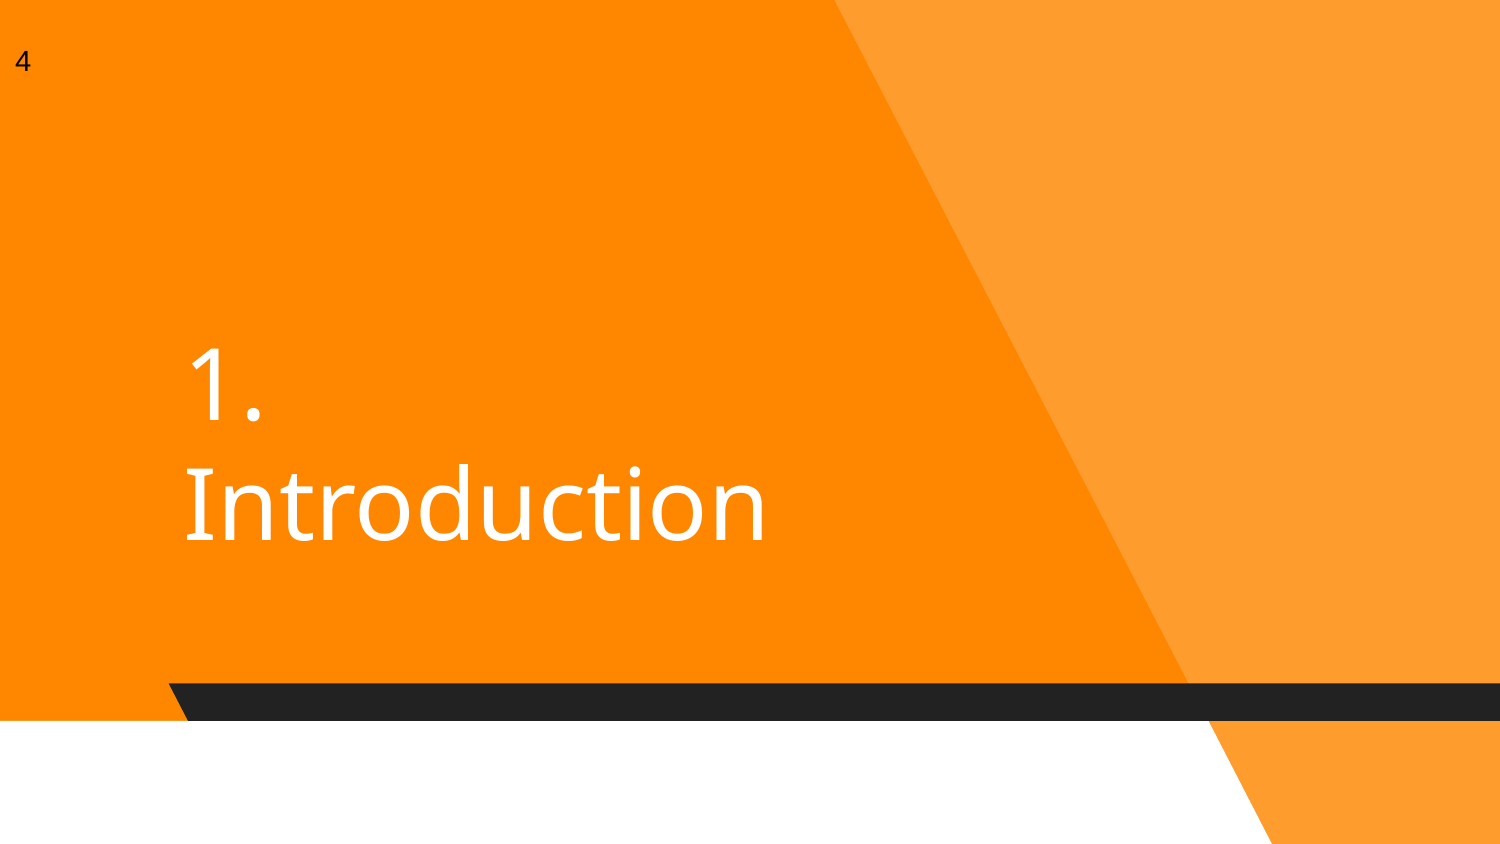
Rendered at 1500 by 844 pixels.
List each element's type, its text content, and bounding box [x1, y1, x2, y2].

title 1. Introduction [168, 384, 1025, 575]
slide_number <number> [0, 0, 98, 121]
